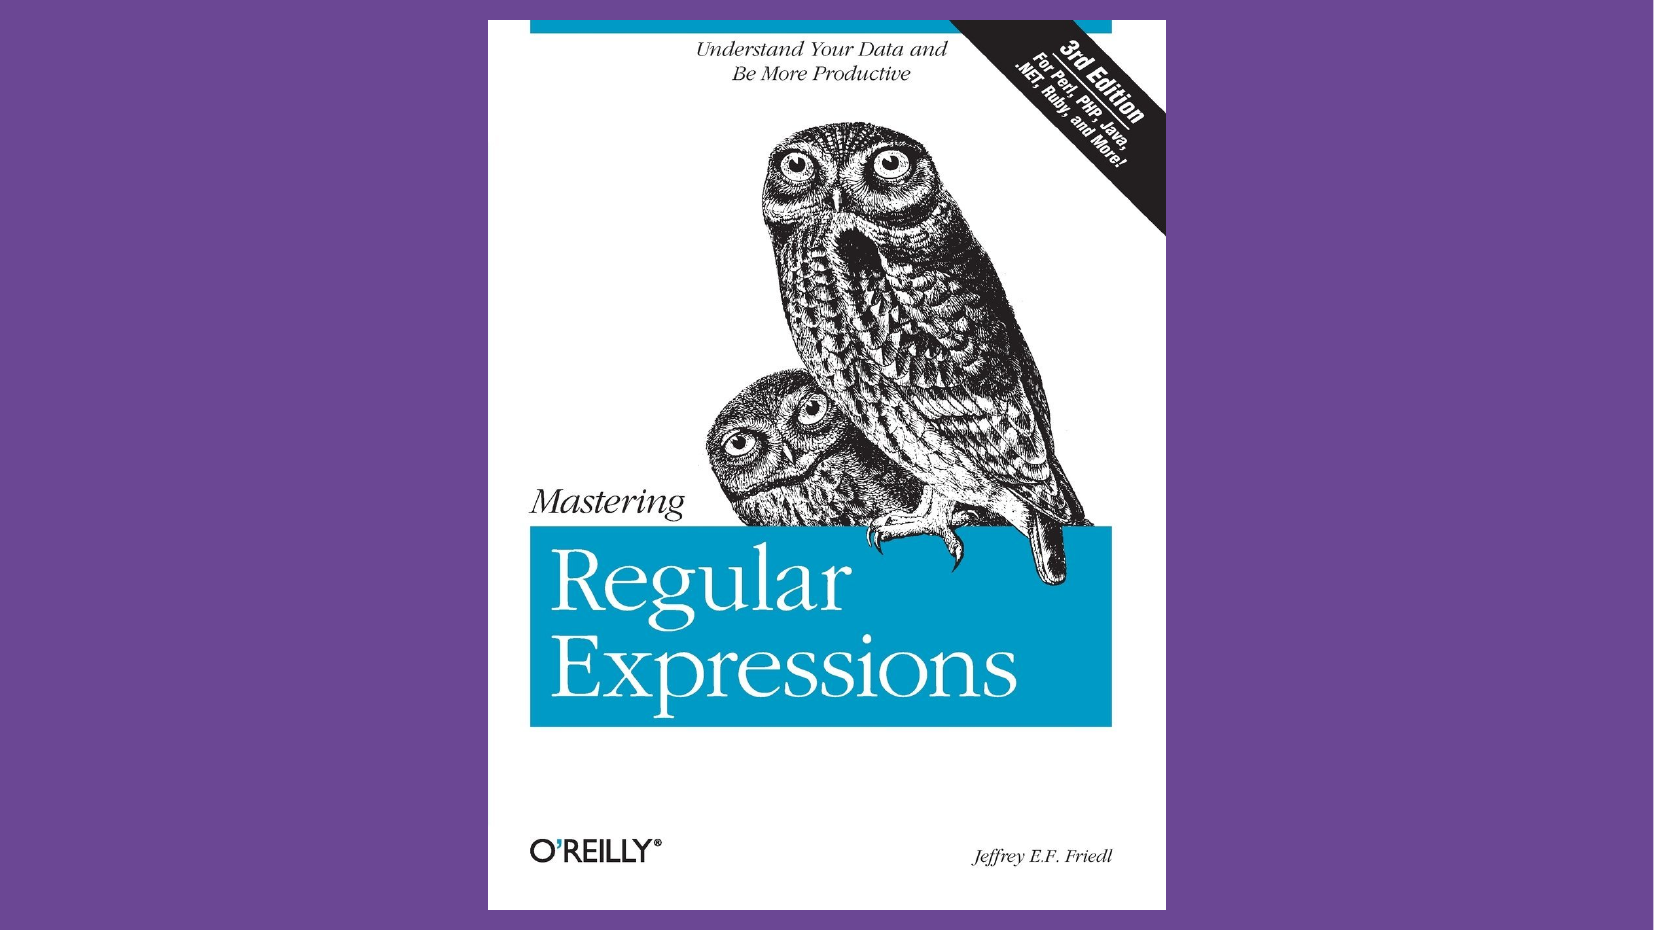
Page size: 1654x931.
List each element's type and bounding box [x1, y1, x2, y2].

picture [488, 20, 1166, 910]
